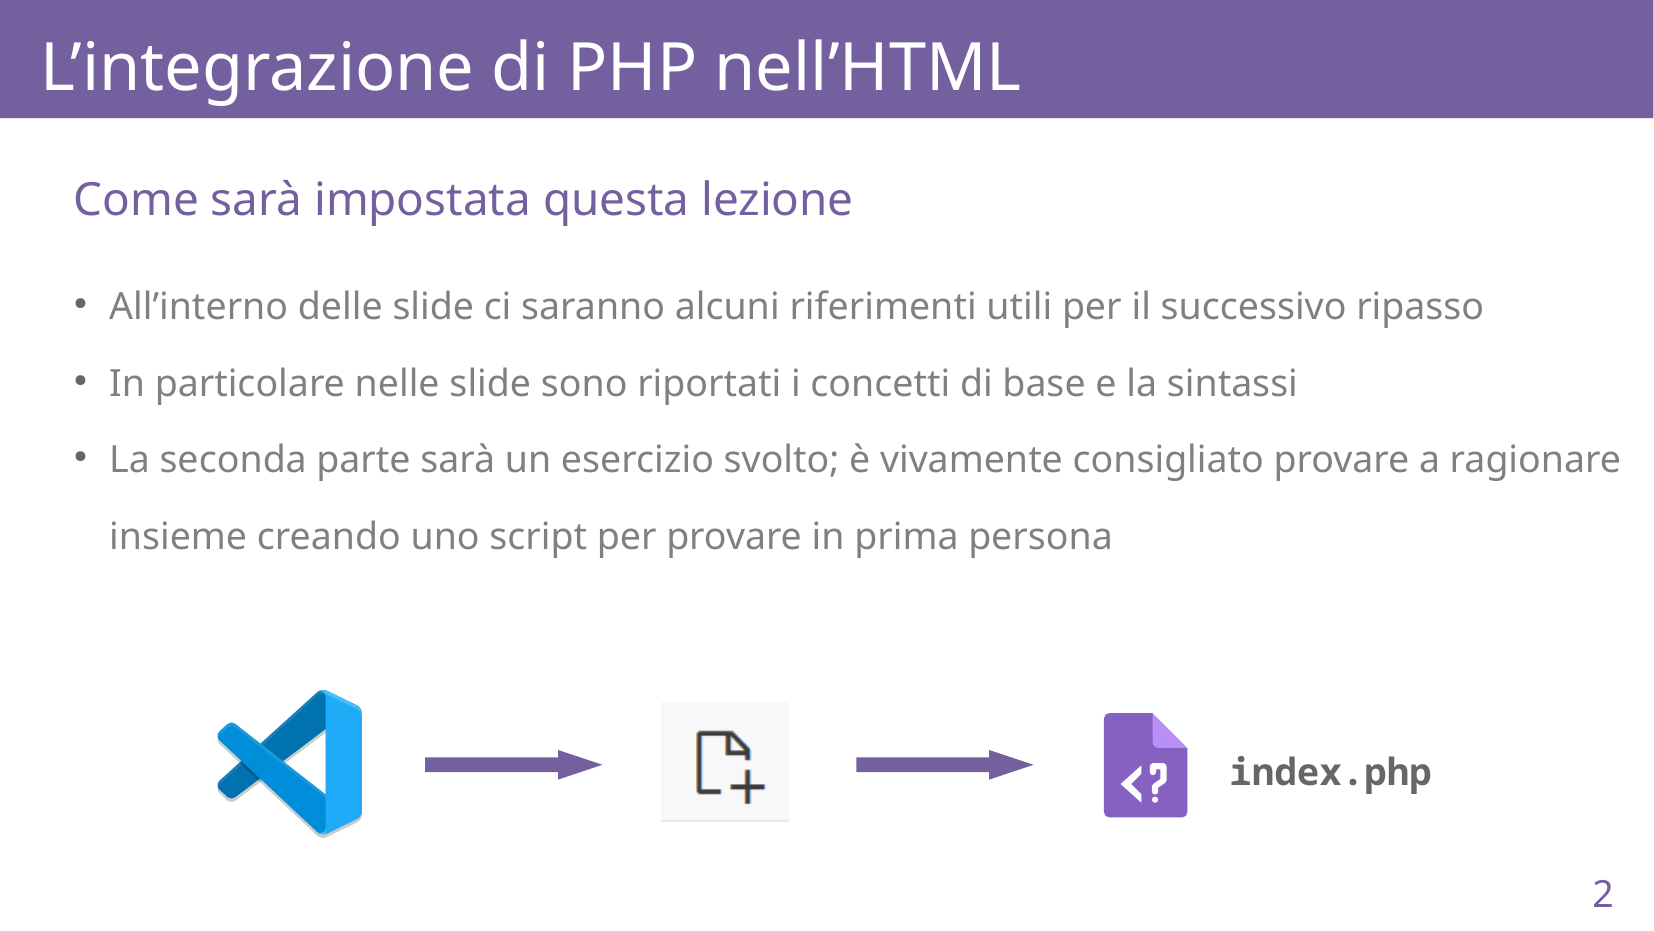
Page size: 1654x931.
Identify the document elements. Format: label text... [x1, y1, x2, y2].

text_box All’interno delle slide ci saranno alcuni riferimenti utili per il successivo ripasso In particolare nelle slide sono riportati i concetti di base e la sintassi La seconda parte sarà un esercizio svolto; è vivamente consigliato provare a ragionare insieme creando uno script per provare in prima persona [59, 246, 1599, 599]
picture [206, 679, 373, 846]
picture [661, 702, 789, 822]
text_box [856, 750, 1034, 780]
text_box [0, 0, 1654, 119]
text_box L’integrazione di PHP nell’HTML [25, 11, 942, 107]
text_box [425, 750, 603, 780]
text_box <numero> [1510, 860, 1654, 931]
picture [1086, 702, 1205, 821]
text_box Come sarà impostata questa lezione [59, 158, 1107, 229]
text_box index.php [1214, 738, 1447, 799]
